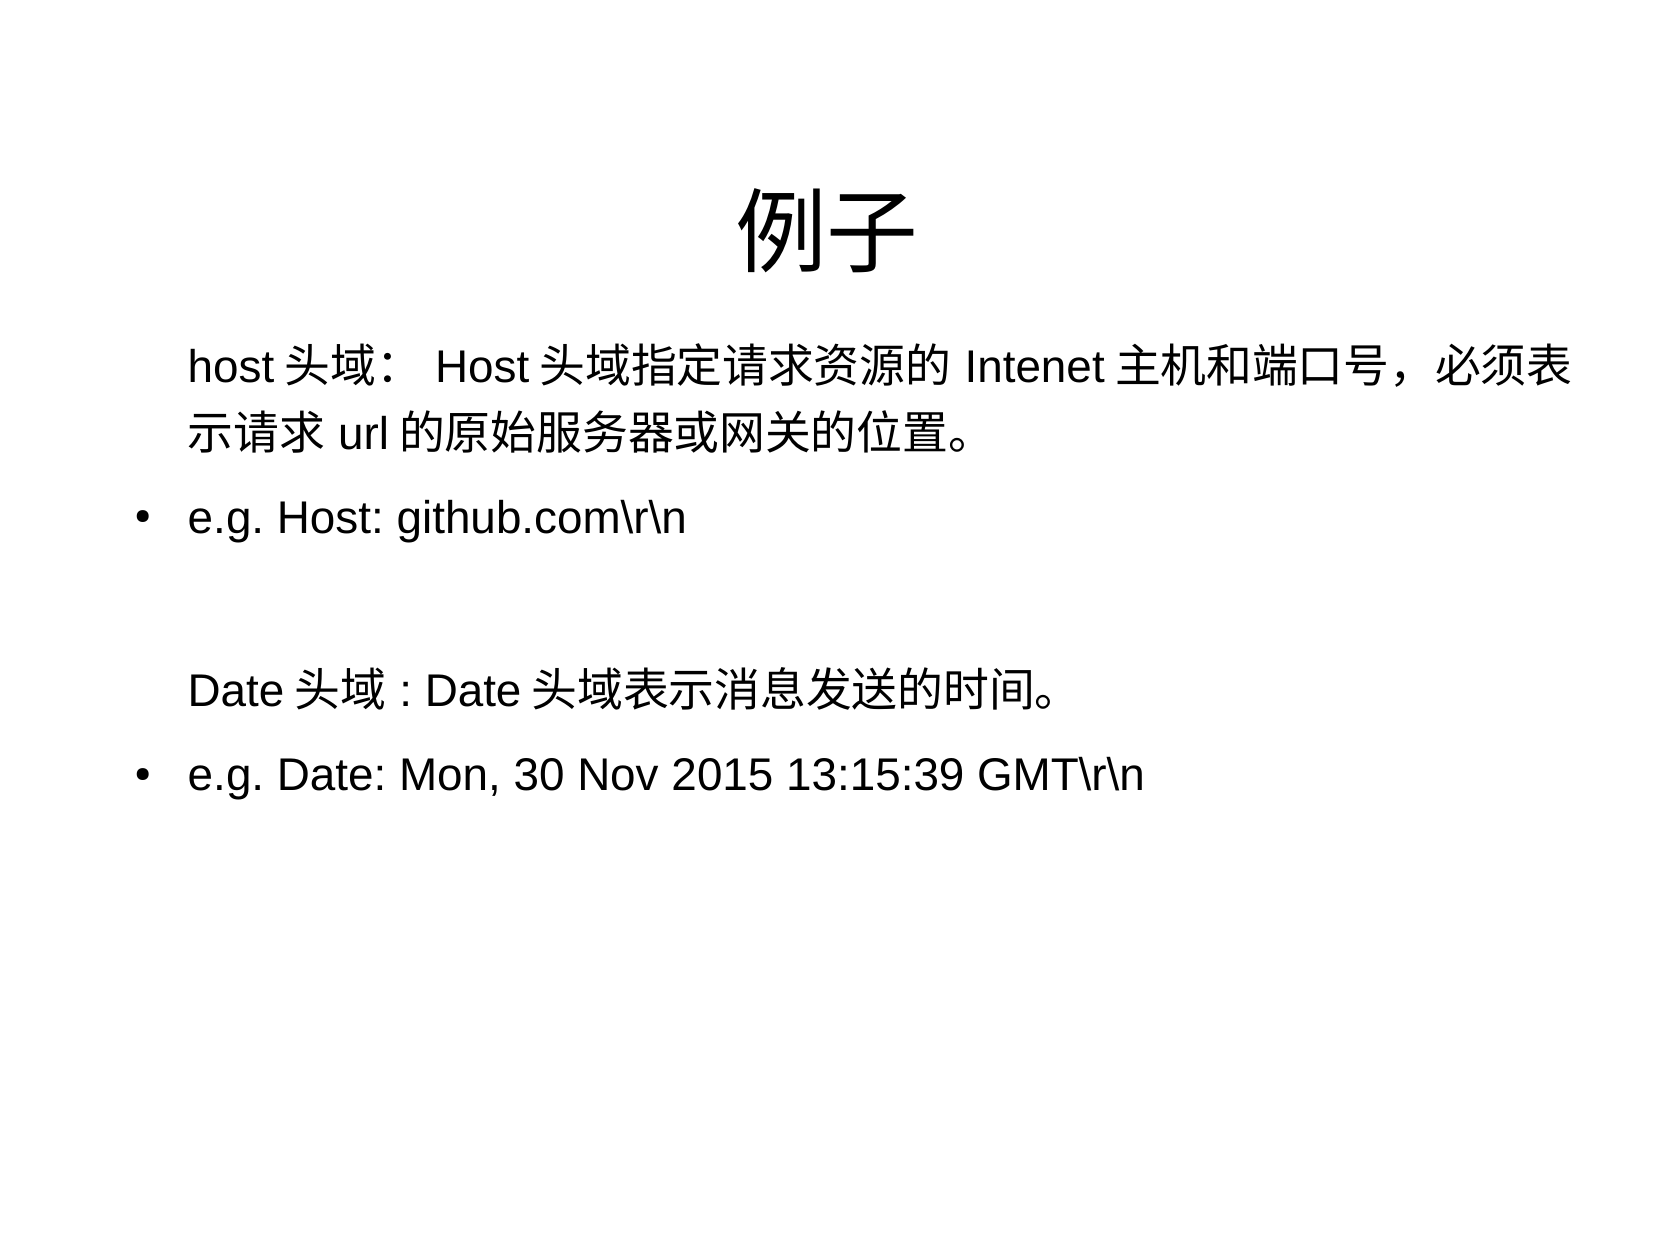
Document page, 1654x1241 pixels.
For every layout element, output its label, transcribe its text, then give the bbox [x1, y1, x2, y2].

title 例子 [82, 165, 1571, 286]
list host头域：Host头域指定请求资源的Intenet主机和端口号，必须表示请求url的原始服务器或网关的位置。 e.g. Host: github.com\r\n Date头域: Date头域表示消息发送的时间。 e.g. Date: Mon, 30 Nov 2015 13:15:39 GMT\r\n [116, 330, 1606, 1050]
